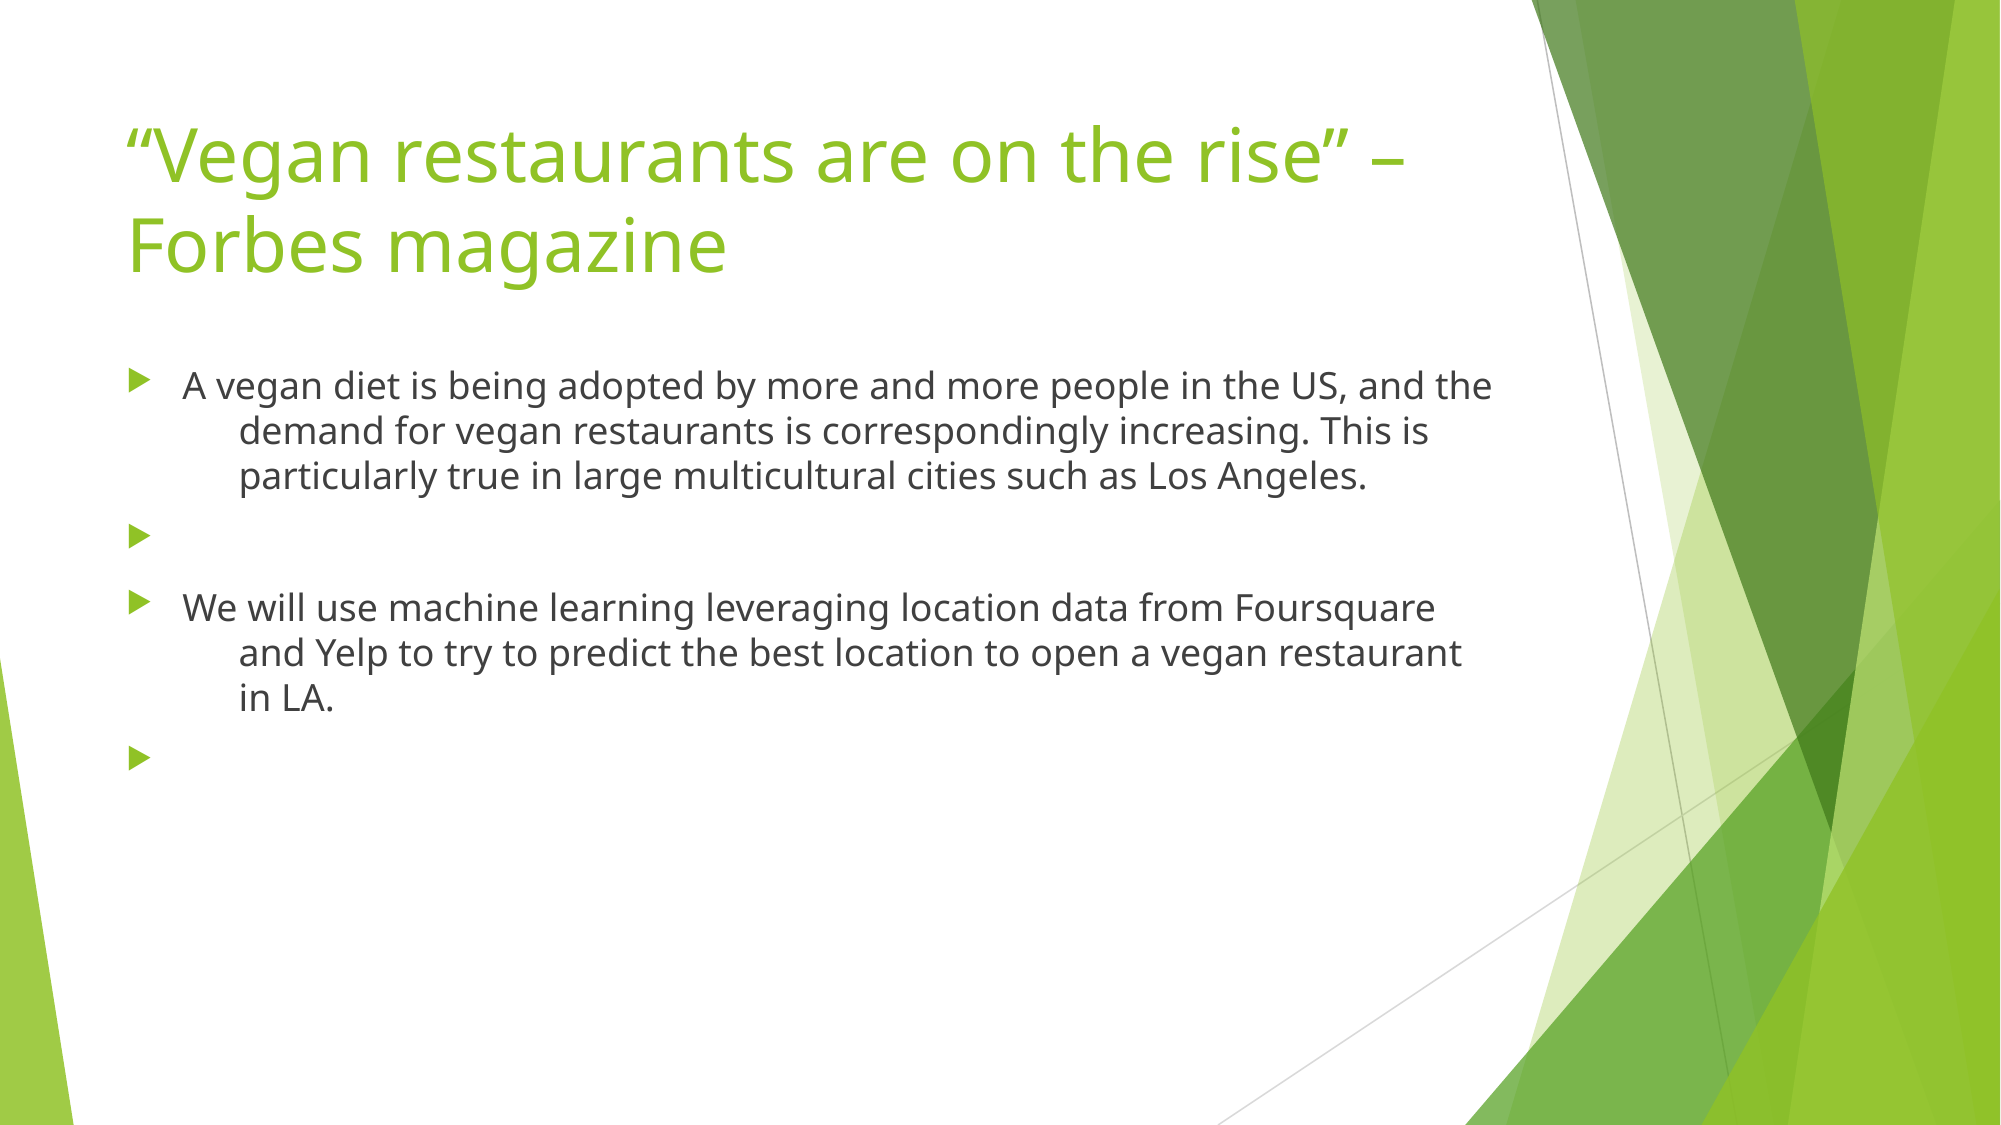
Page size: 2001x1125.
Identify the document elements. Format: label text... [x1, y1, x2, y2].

title “Vegan restaurants are on the rise” – Forbes magazine [111, 99, 1522, 317]
list A vegan diet is being adopted by more and more people in the US, and the demand for vegan restaurants is correspondingly increasing. This is particularly true in large multicultural cities such as Los Angeles. We will use machine learning leveraging location data from Foursquare and Yelp to try to predict the best location to open a vegan restaurant in LA. [111, 354, 1522, 992]
